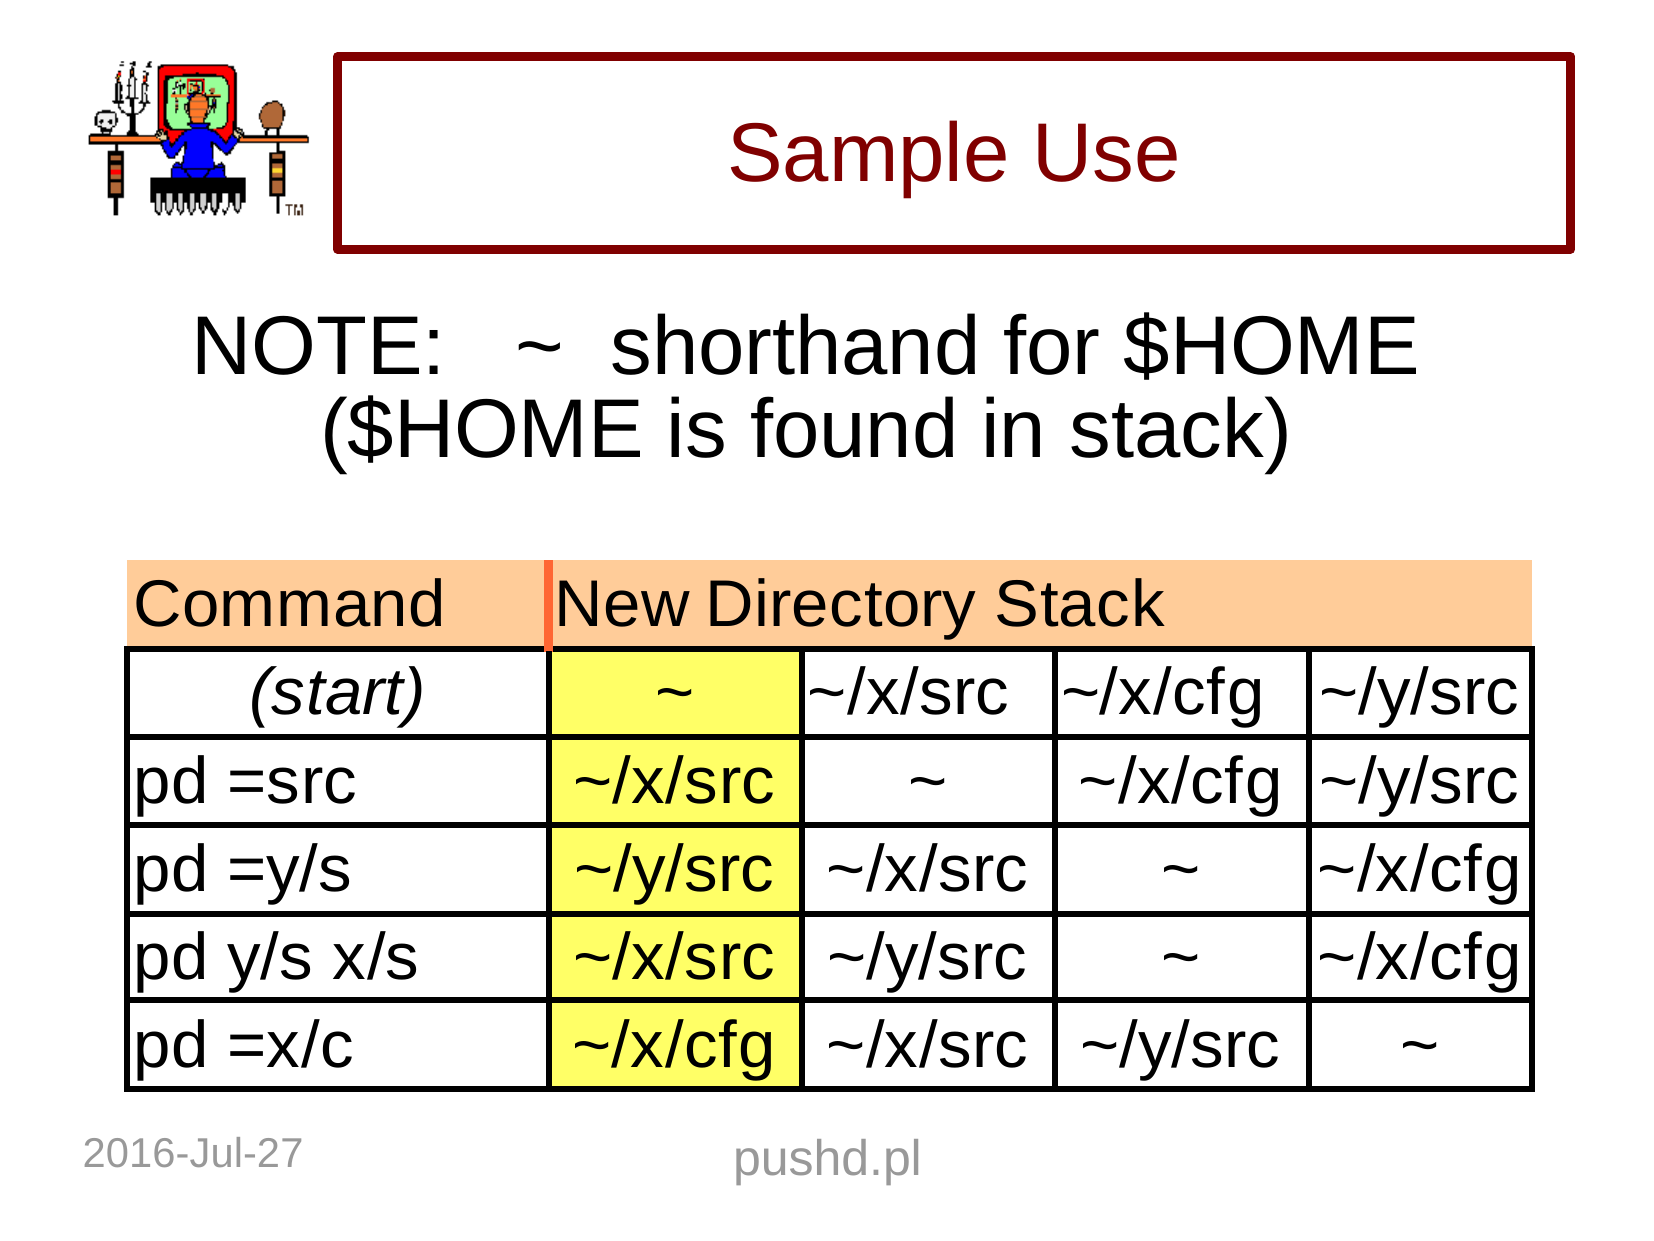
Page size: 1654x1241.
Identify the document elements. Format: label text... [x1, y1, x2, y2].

chart [122, 560, 1538, 1094]
title Sample Use [337, 56, 1571, 250]
text_box NOTE: ~ shorthand for $HOME ($HOME is found in stack) [150, 300, 1463, 492]
picture [86, 60, 312, 225]
